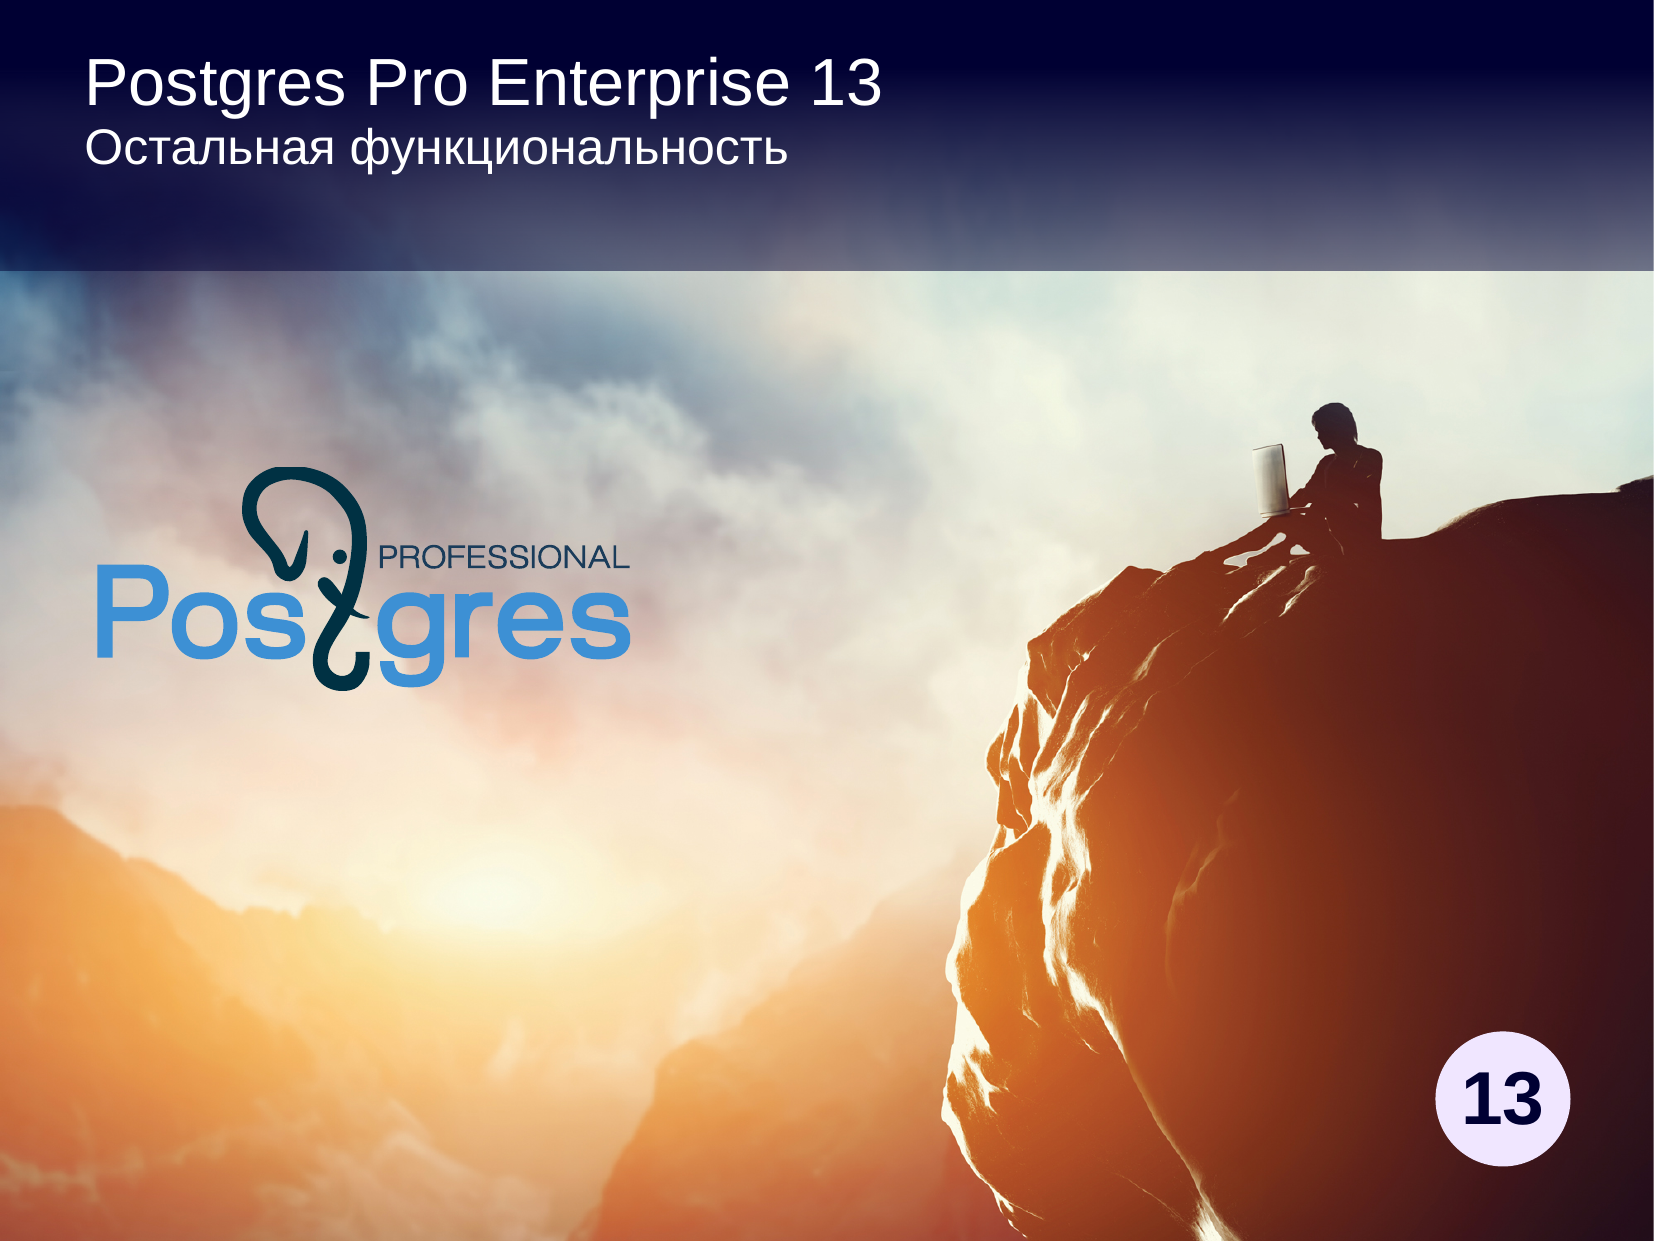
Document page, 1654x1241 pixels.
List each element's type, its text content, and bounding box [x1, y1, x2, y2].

picture [0, 271, 1654, 1241]
title Postgres Pro Enterprise 13 Остальная функциональность [84, 44, 1636, 223]
text_box 13 [1435, 1031, 1571, 1167]
